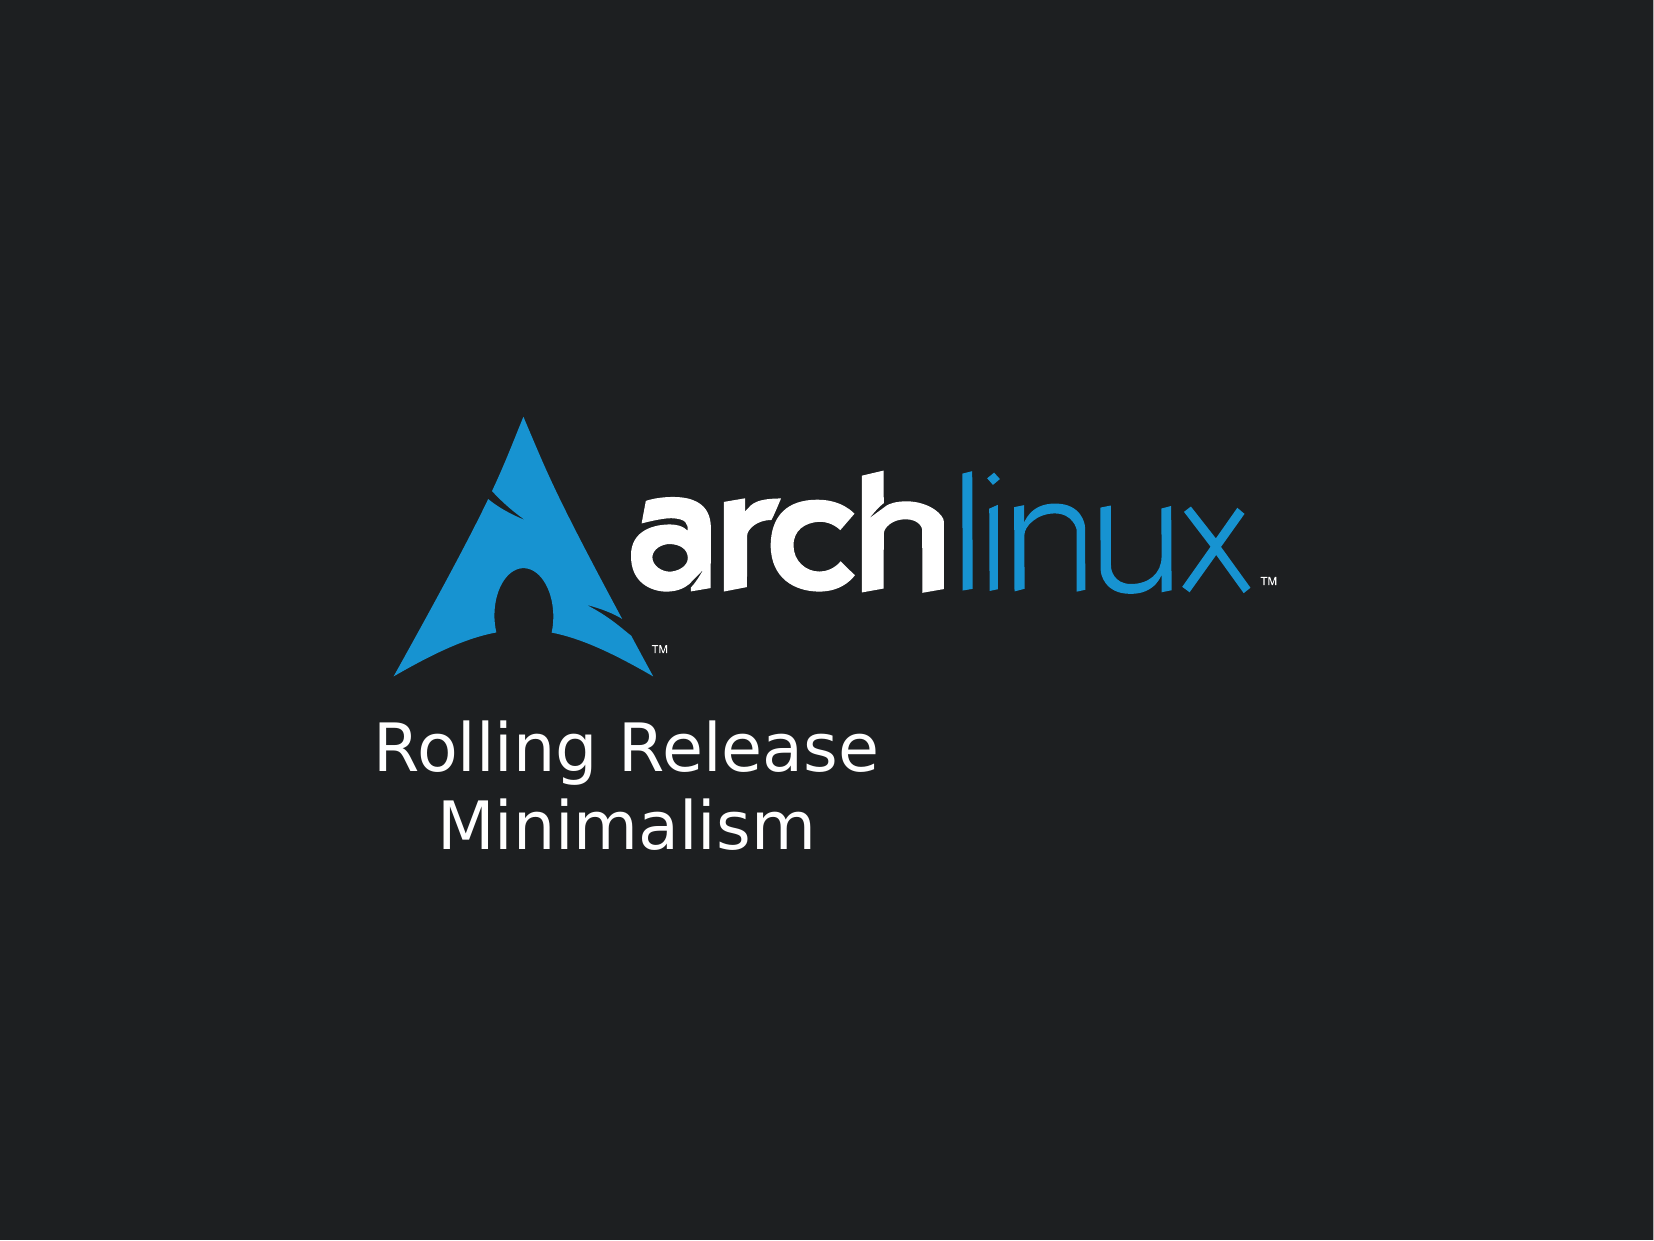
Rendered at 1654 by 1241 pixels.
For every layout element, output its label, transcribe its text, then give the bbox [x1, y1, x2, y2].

text_box Rolling Release Minimalism [358, 702, 1295, 811]
picture [357, 390, 1297, 704]
